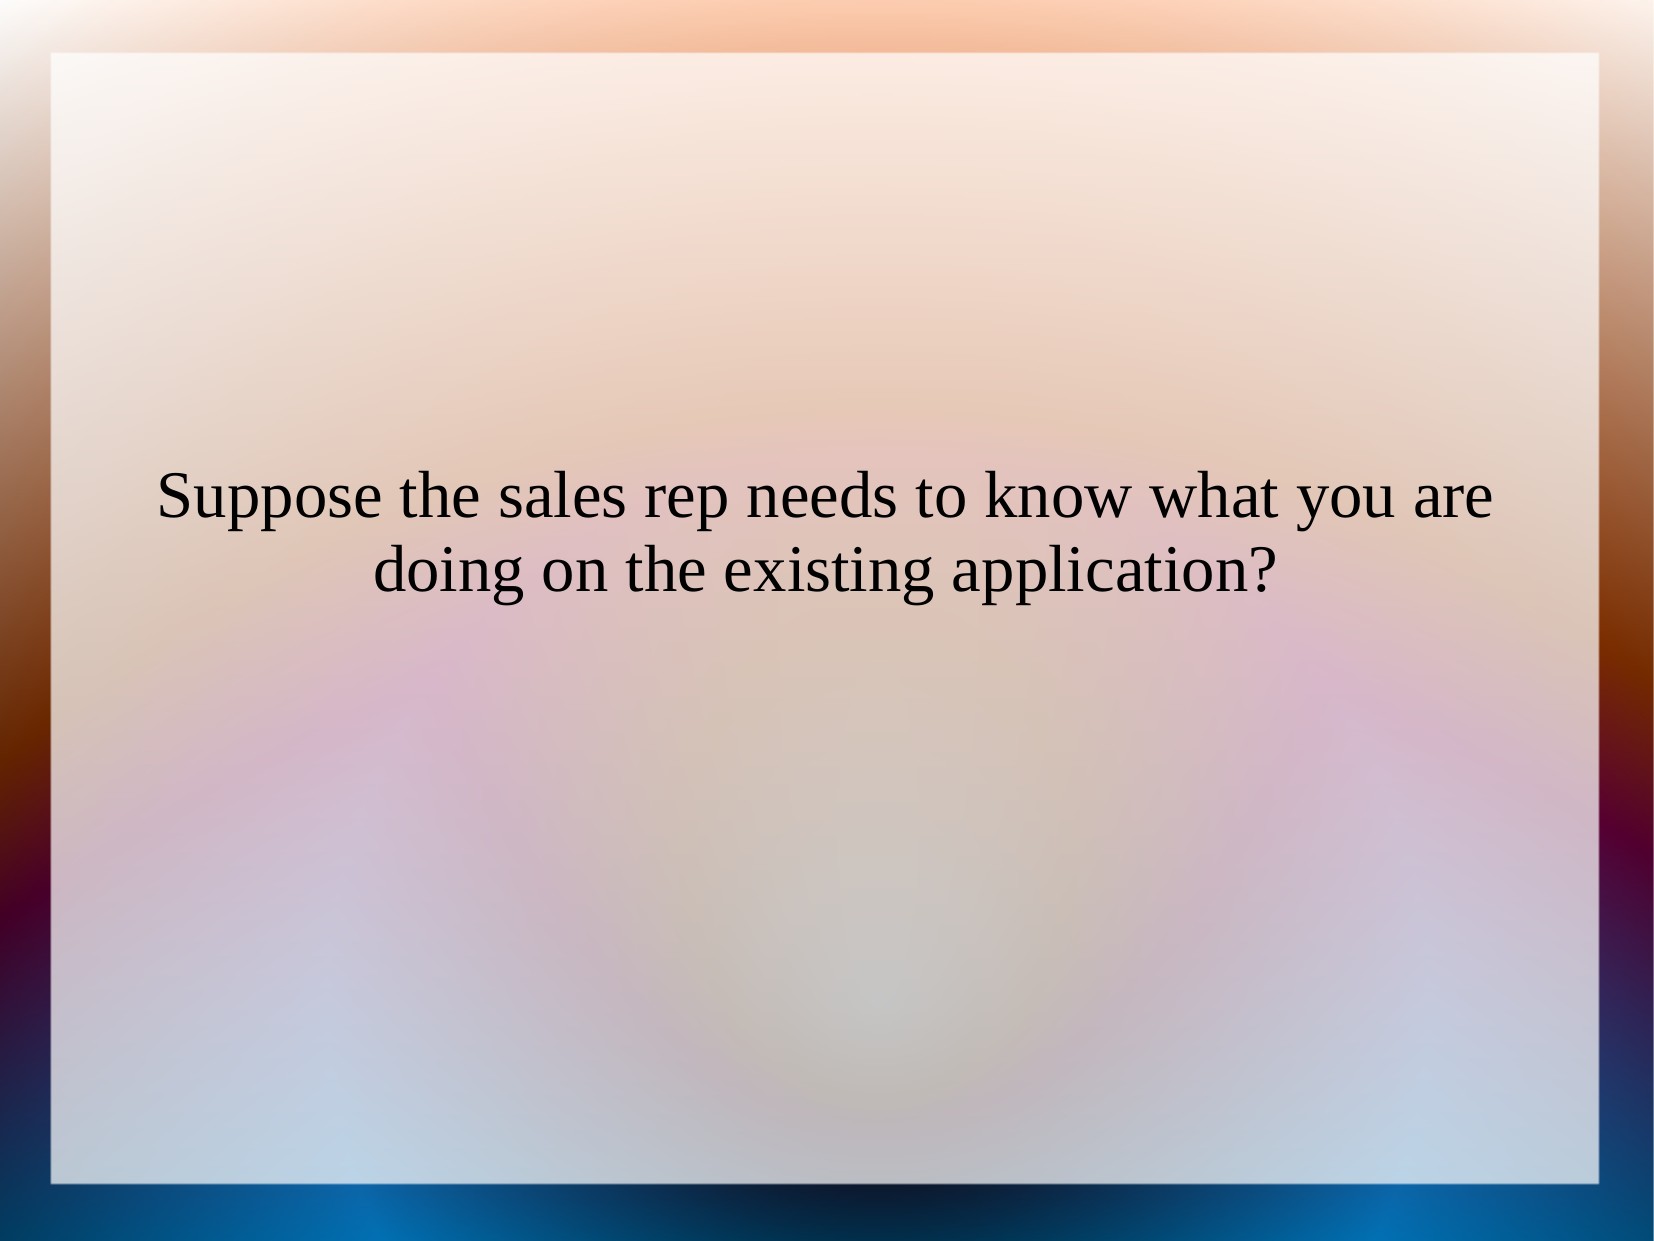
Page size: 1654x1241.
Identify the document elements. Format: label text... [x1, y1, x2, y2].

subtitle Suppose the sales rep needs to know what you are doing on the existing application? [82, 55, 1571, 1010]
picture [0, 0, 1654, 1241]
